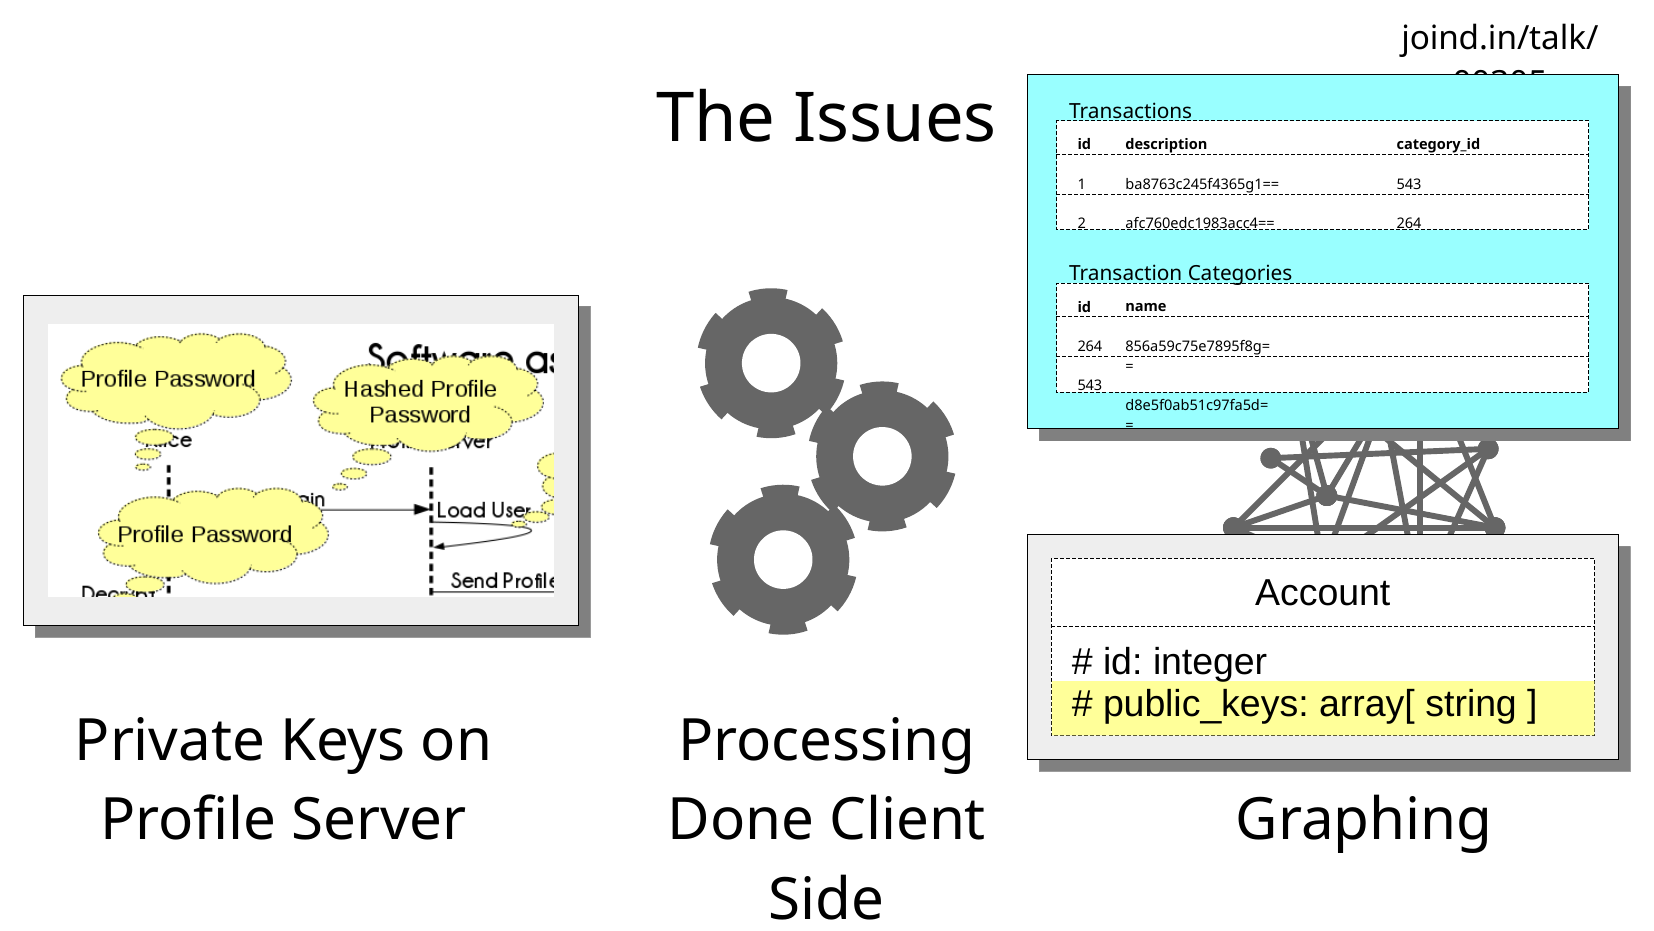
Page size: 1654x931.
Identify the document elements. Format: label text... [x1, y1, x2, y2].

picture [48, 324, 554, 597]
text_box description ba8763c245f4365g1== afc760edc1983acc4== [1104, 120, 1371, 232]
text_box Private Keys on Profile Server [53, 690, 514, 840]
text_box [816, 390, 949, 523]
text_box [705, 297, 838, 430]
text_box category_id 543 264 [1376, 121, 1568, 232]
text_box [717, 493, 850, 626]
text_box Processing Done Client Side [608, 690, 1046, 840]
text_box Network Graphing [1145, 780, 1583, 840]
text_box name 856a59c75e7895f8g== d8e5f0ab51c97fa5d== [1104, 283, 1297, 394]
text_box # id: integer # public_keys: array[ string ] [1051, 626, 1583, 780]
text_box Transactions [1054, 88, 1186, 128]
text_box [1027, 74, 1619, 429]
text_box [23, 295, 579, 626]
text_box id 1 2 [1056, 128, 1123, 250]
text_box Account [1051, 558, 1595, 627]
text_box [1027, 534, 1619, 760]
text_box id 264 543 [1056, 290, 1104, 394]
title The Issues [82, 37, 1571, 193]
text_box Transaction Categories [1054, 250, 1276, 290]
